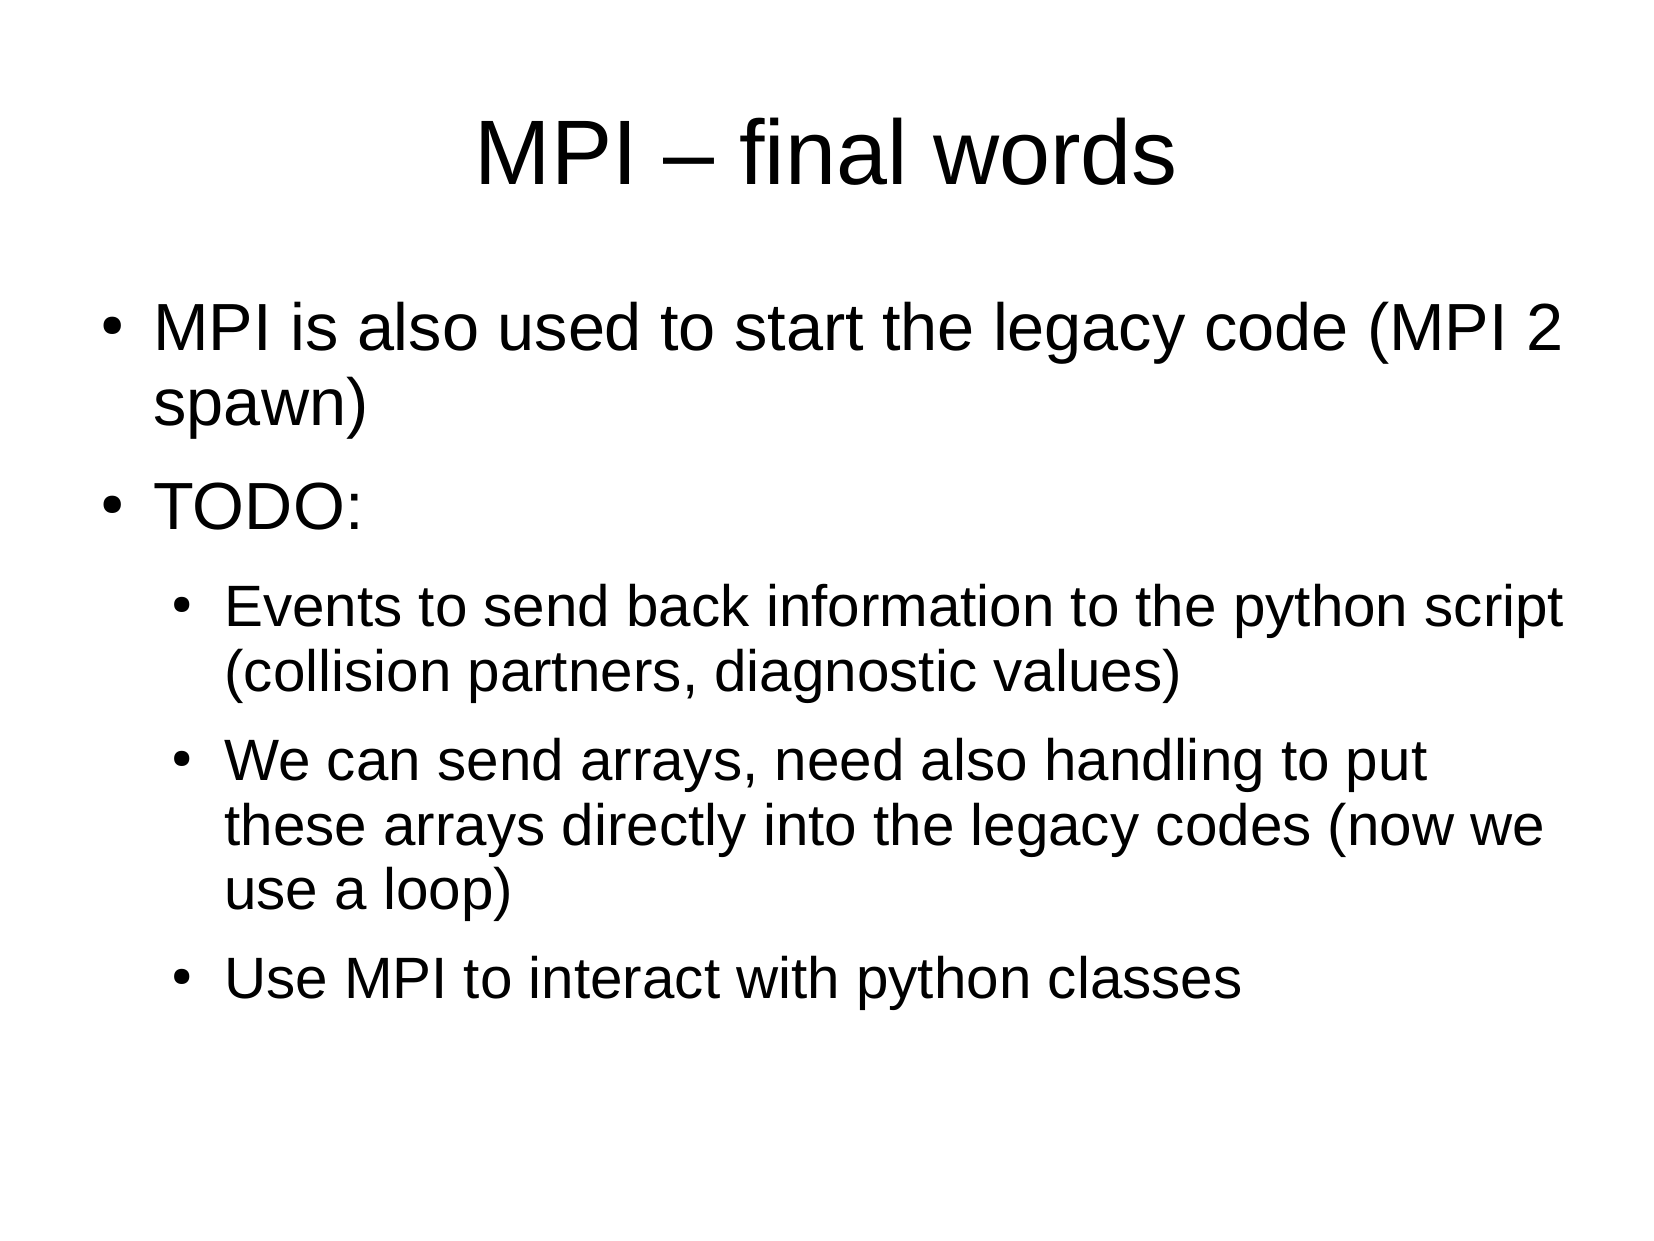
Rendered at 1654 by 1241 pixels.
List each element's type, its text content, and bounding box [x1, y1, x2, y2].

title MPI – final words [82, 56, 1571, 250]
list MPI is also used to start the legacy code (MPI 2 spawn) TODO: Events to send back information to the python script (collision partners, diagnostic values) We can send arrays, need also handling to put these arrays directly into the legacy codes (now we use a loop) Use MPI to interact with python classes [82, 290, 1571, 1188]
